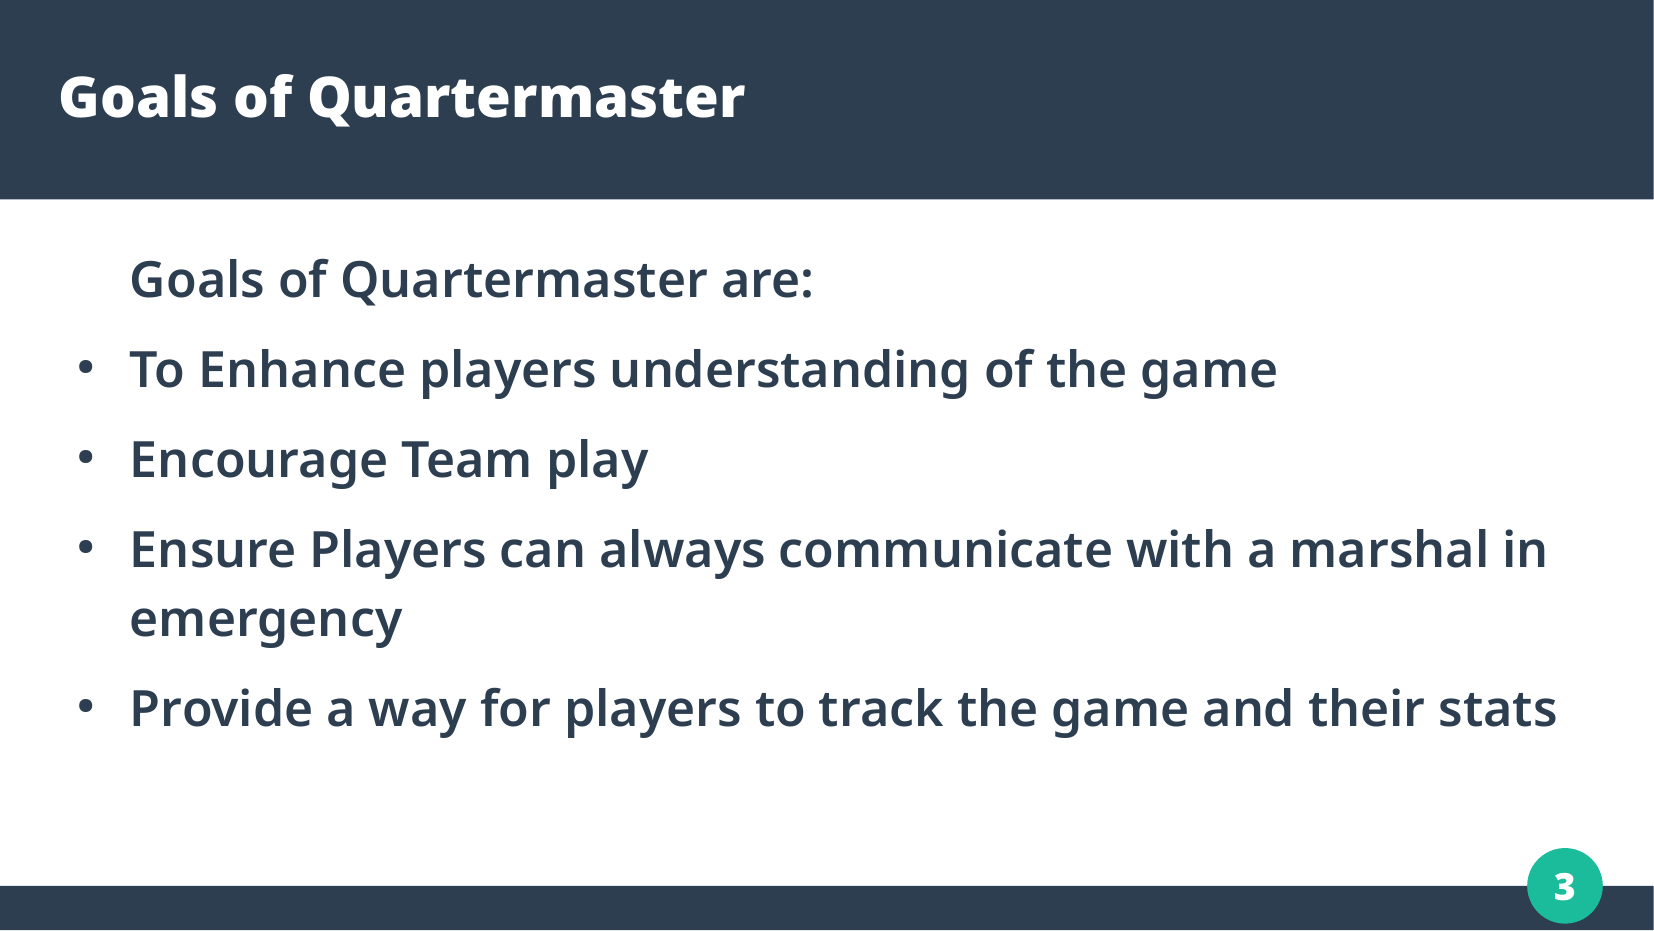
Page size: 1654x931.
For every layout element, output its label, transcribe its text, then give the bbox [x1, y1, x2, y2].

list Goals of Quartermaster are: To Enhance players understanding of the game Encourage Team play Ensure Players can always communicate with a marshal in emergency Provide a way for players to track the game and their stats [59, 243, 1595, 864]
title Goals of Quartermaster [59, 37, 1595, 156]
